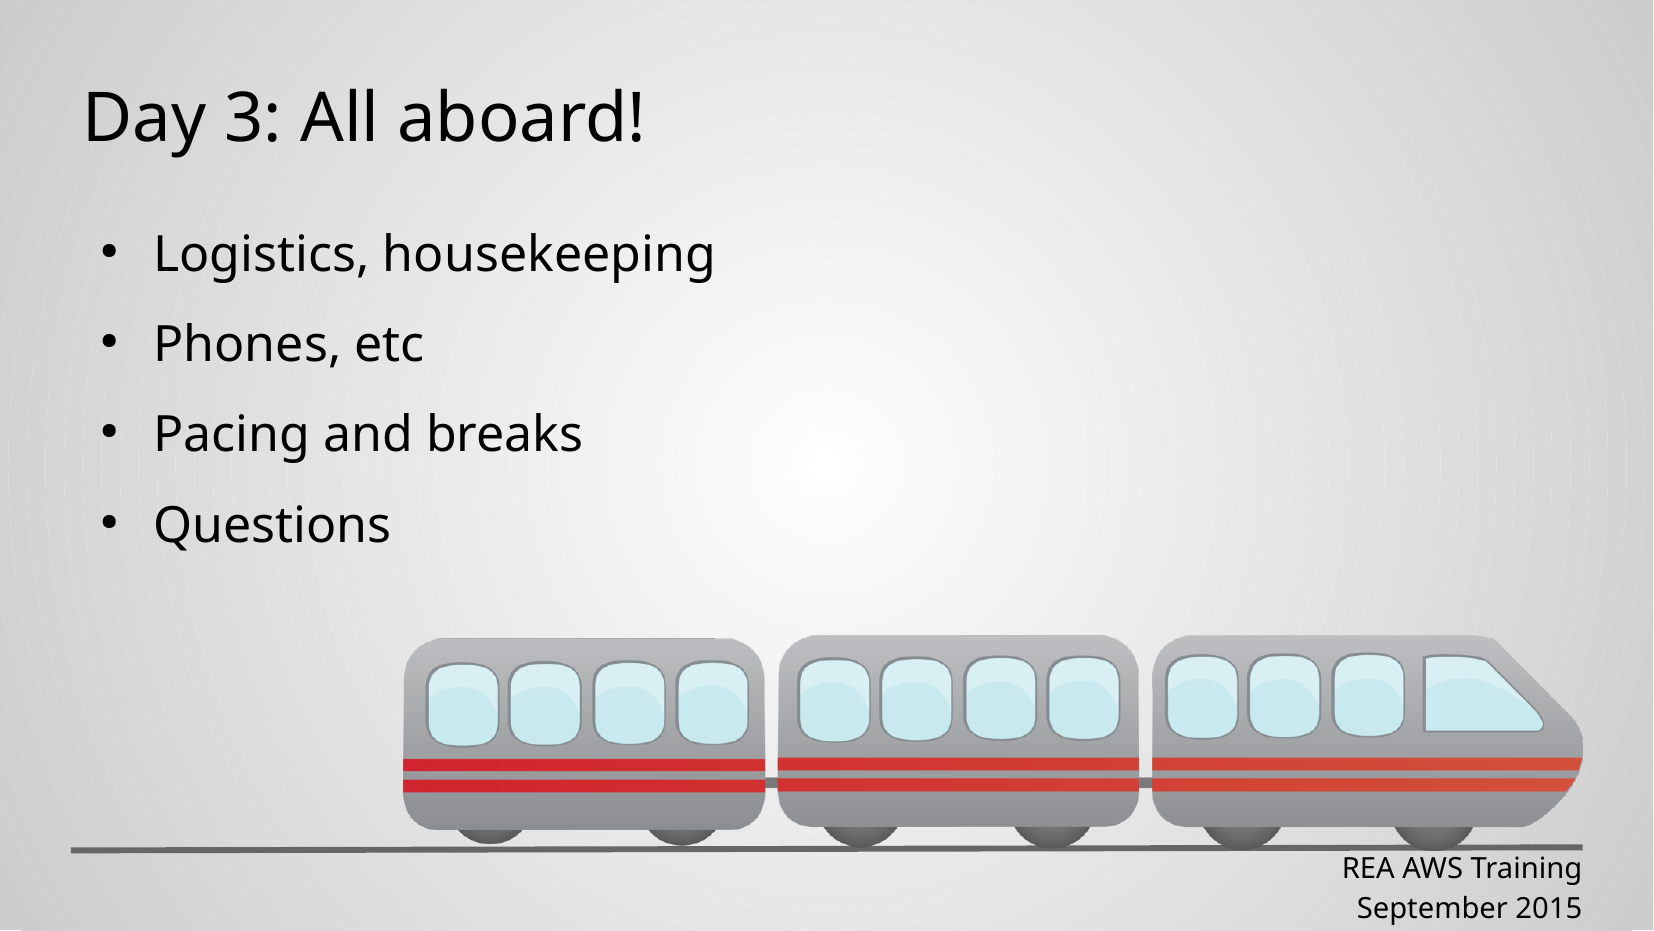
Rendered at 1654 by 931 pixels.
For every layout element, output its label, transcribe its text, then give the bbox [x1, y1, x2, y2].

title Day 3: All aboard! [82, 37, 1571, 193]
list Logistics, housekeeping Phones, etc Pacing and breaks Questions [82, 217, 1571, 827]
picture [403, 635, 1583, 851]
